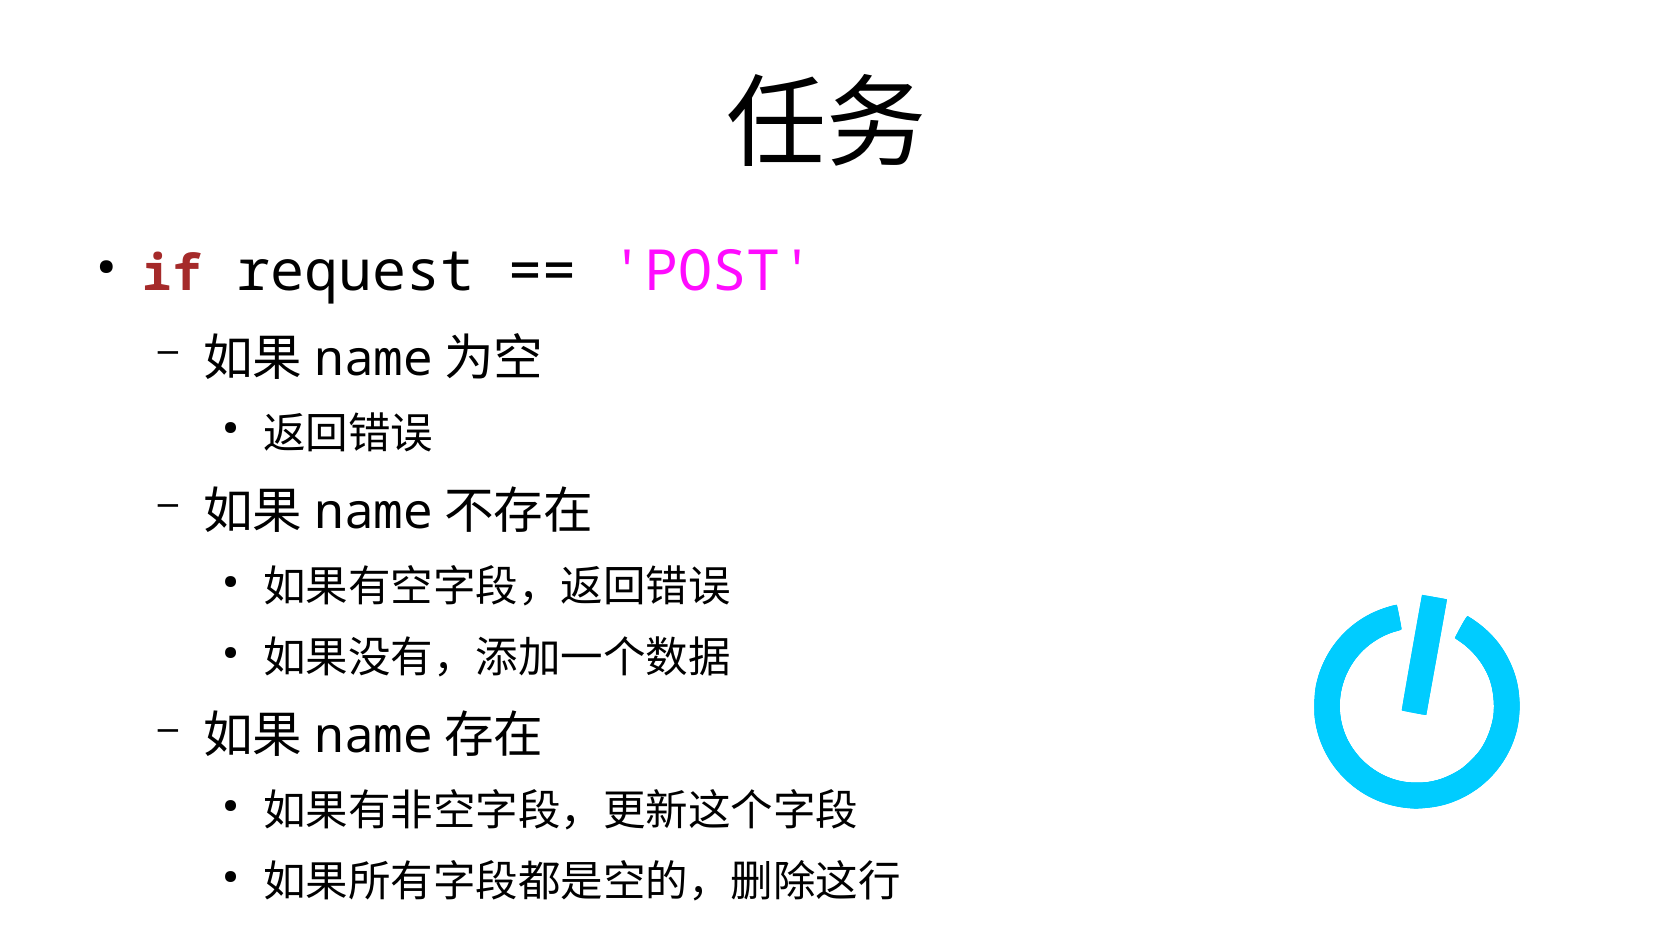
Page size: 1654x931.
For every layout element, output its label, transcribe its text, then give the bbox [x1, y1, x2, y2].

list if request == 'POST' 如果name为空 返回错误 如果name不存在 如果有空字段，返回错误 如果没有，添加一个数据 如果name存在 如果有非空字段，更新这个字段 如果所有字段都是空的，删除这行 [82, 217, 1571, 910]
title 任务 [82, 37, 1571, 193]
